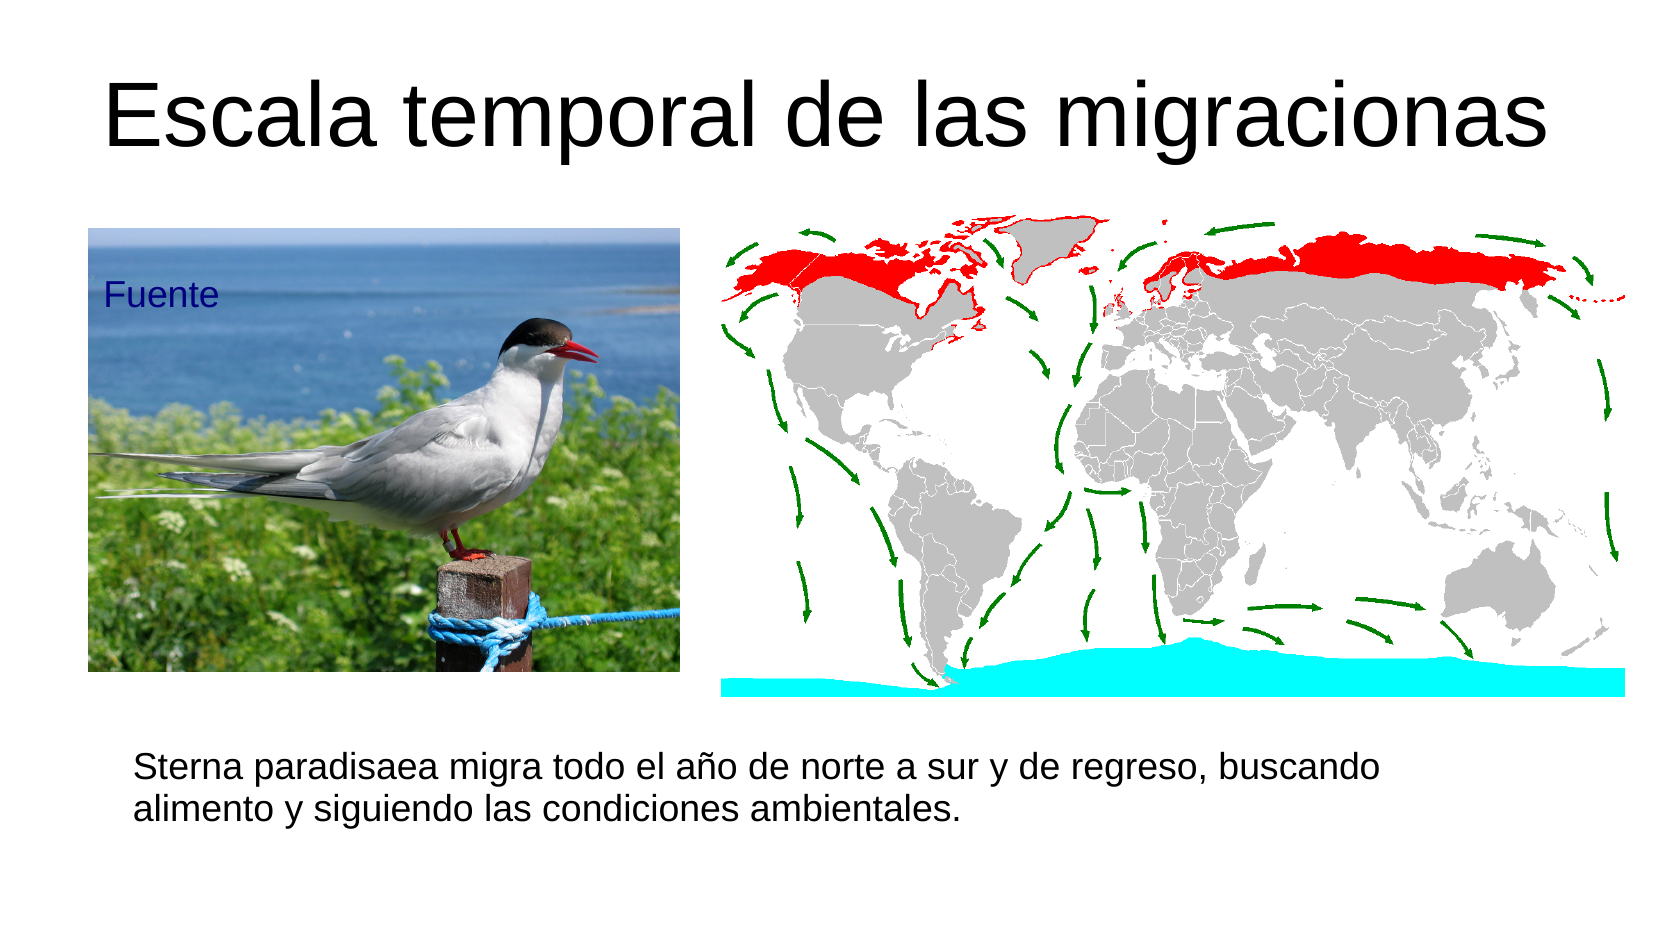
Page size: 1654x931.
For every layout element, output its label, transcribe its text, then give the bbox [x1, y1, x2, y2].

picture [88, 228, 680, 672]
text_box Sterna paradisaea migra todo el año de norte a sur y de regreso, buscando alimento y siguiendo las condiciones ambientales. [118, 738, 1506, 837]
title Escala temporal de las migracionas [82, 37, 1571, 193]
picture [721, 206, 1625, 697]
text_box Fuente [88, 265, 325, 323]
